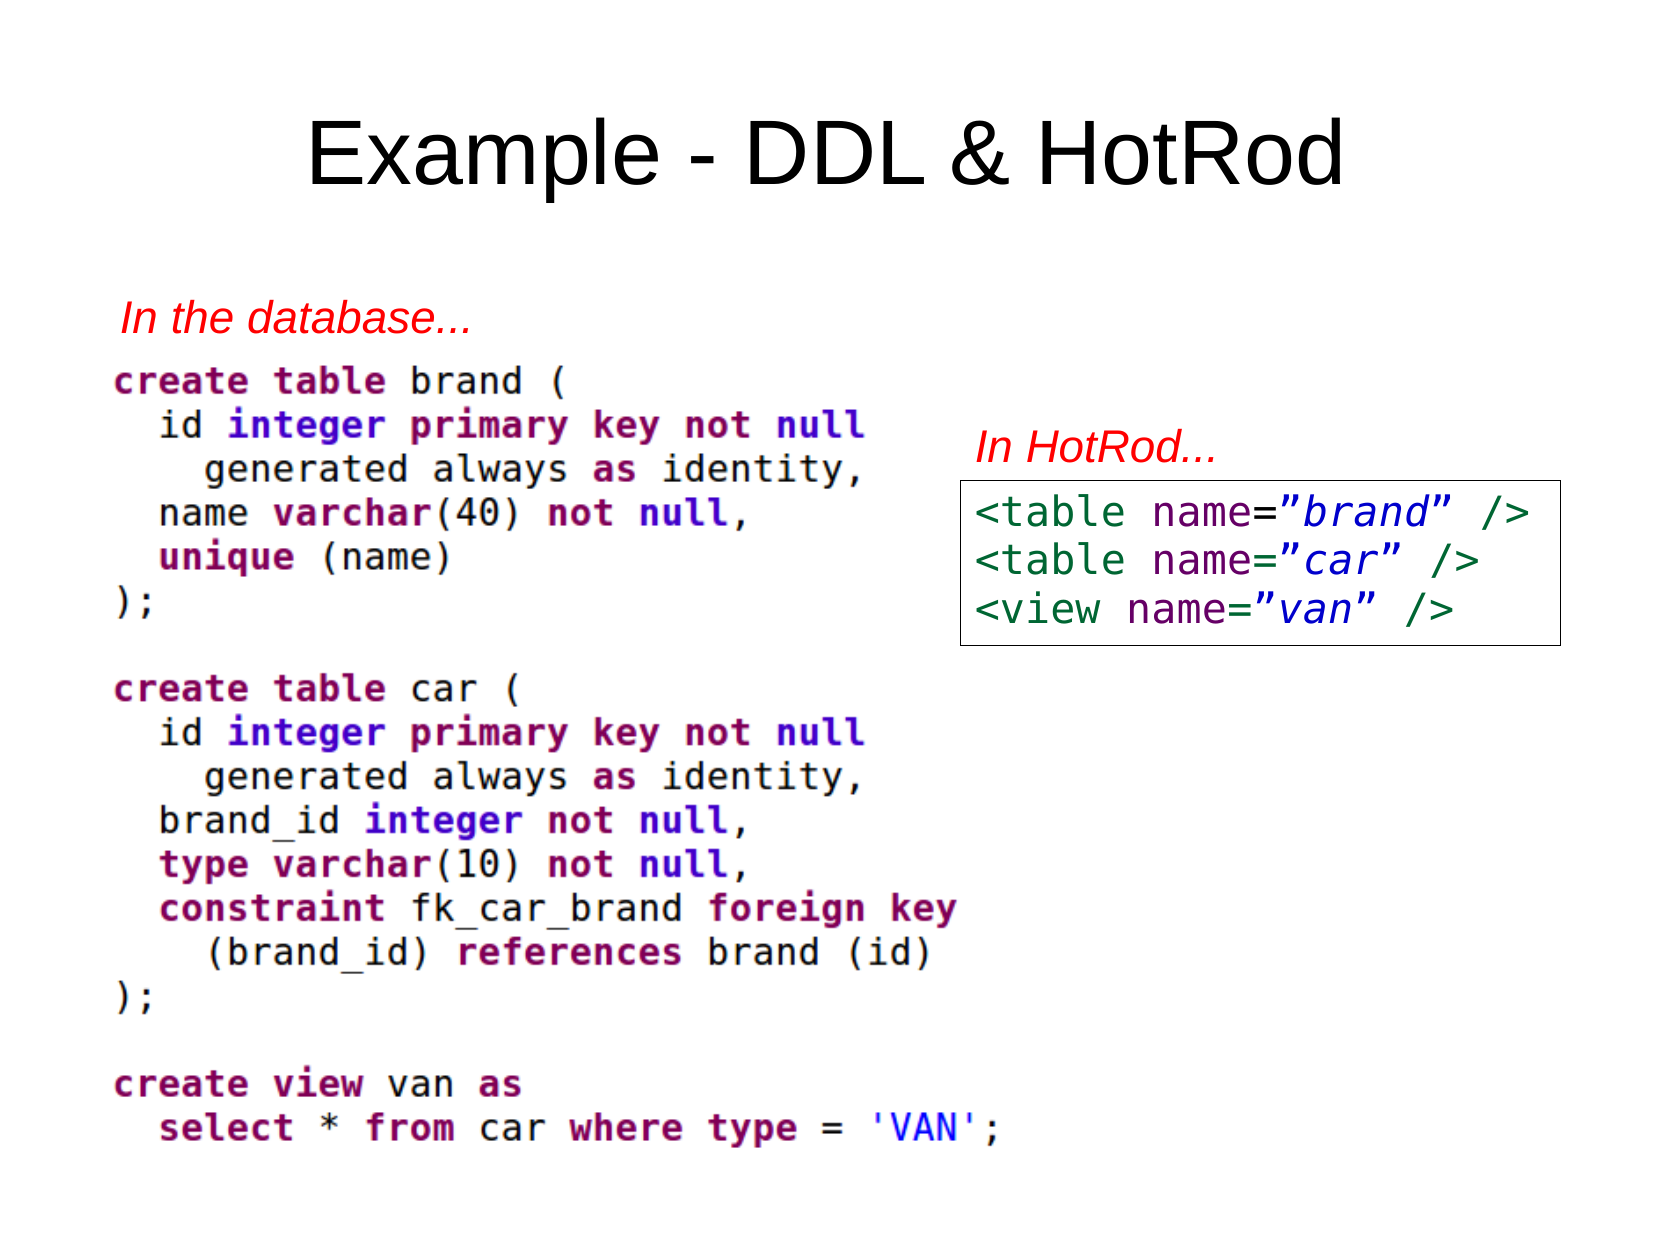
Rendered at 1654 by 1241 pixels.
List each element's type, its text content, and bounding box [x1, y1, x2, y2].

text_box In the database... [105, 285, 676, 352]
text_box In HotRod... [960, 413, 1531, 481]
text_box <table name=”brand” /> <table name=”car” /> <view name=”van” /> [960, 480, 1561, 646]
picture [111, 359, 1006, 1156]
title Example - DDL & HotRod [82, 49, 1571, 257]
